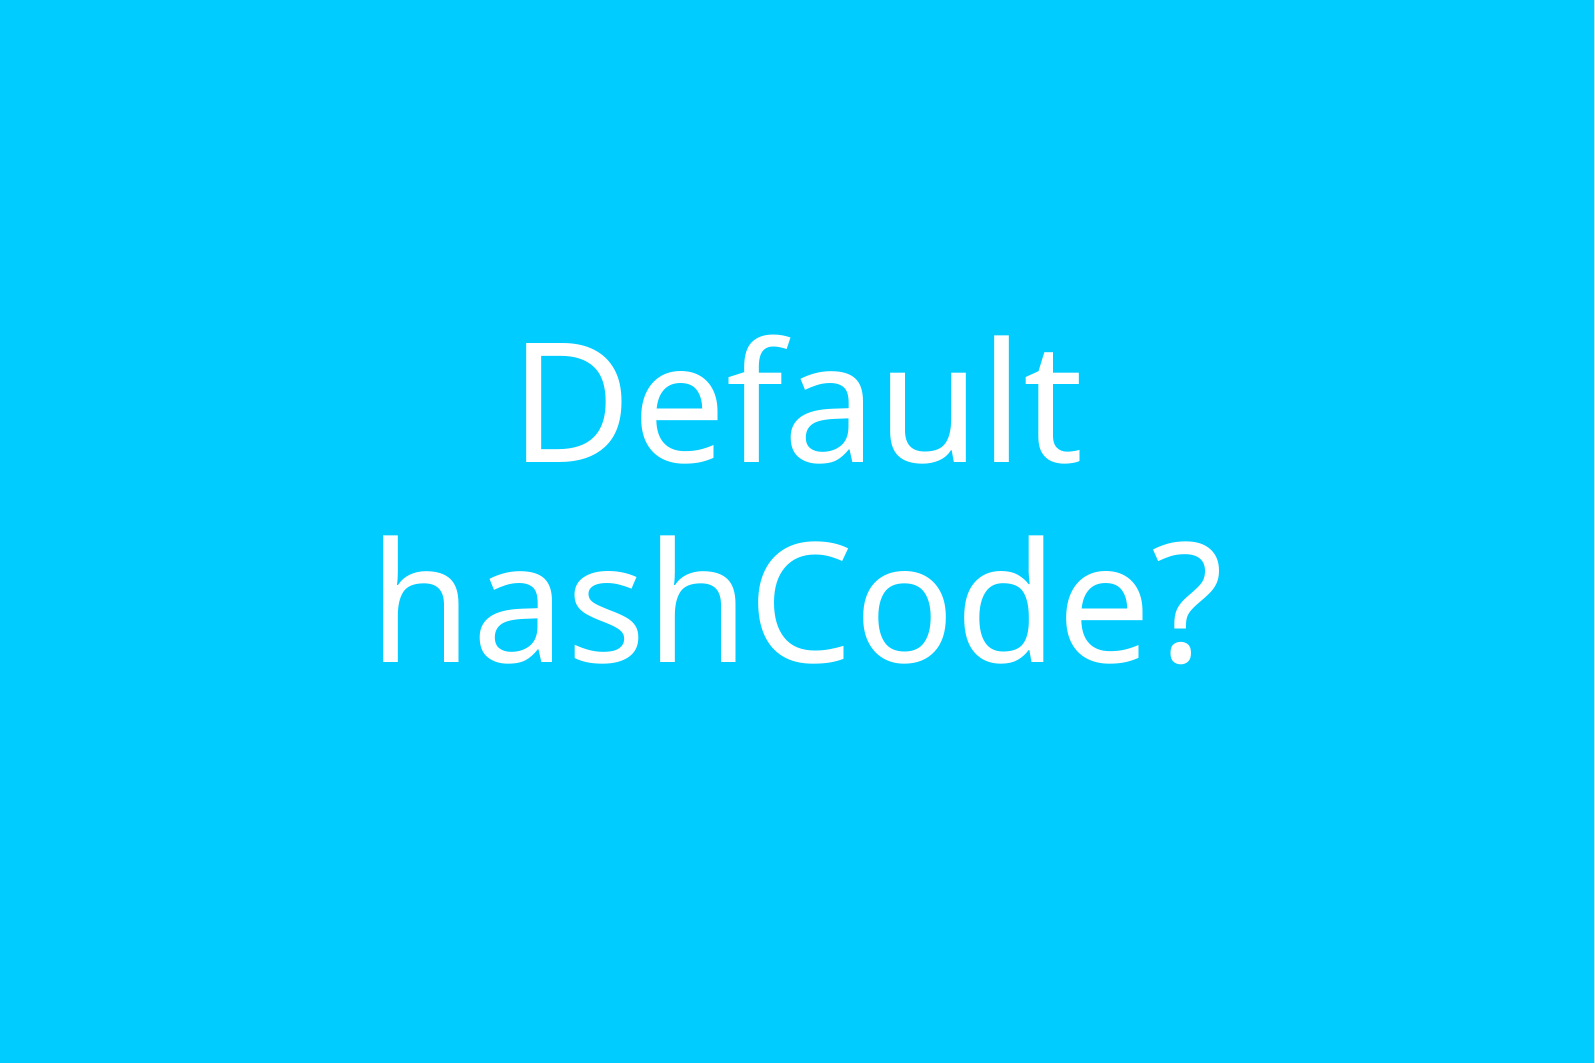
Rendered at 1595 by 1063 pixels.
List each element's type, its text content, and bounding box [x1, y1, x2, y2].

text_box Default hashCode? [79, 42, 1515, 951]
